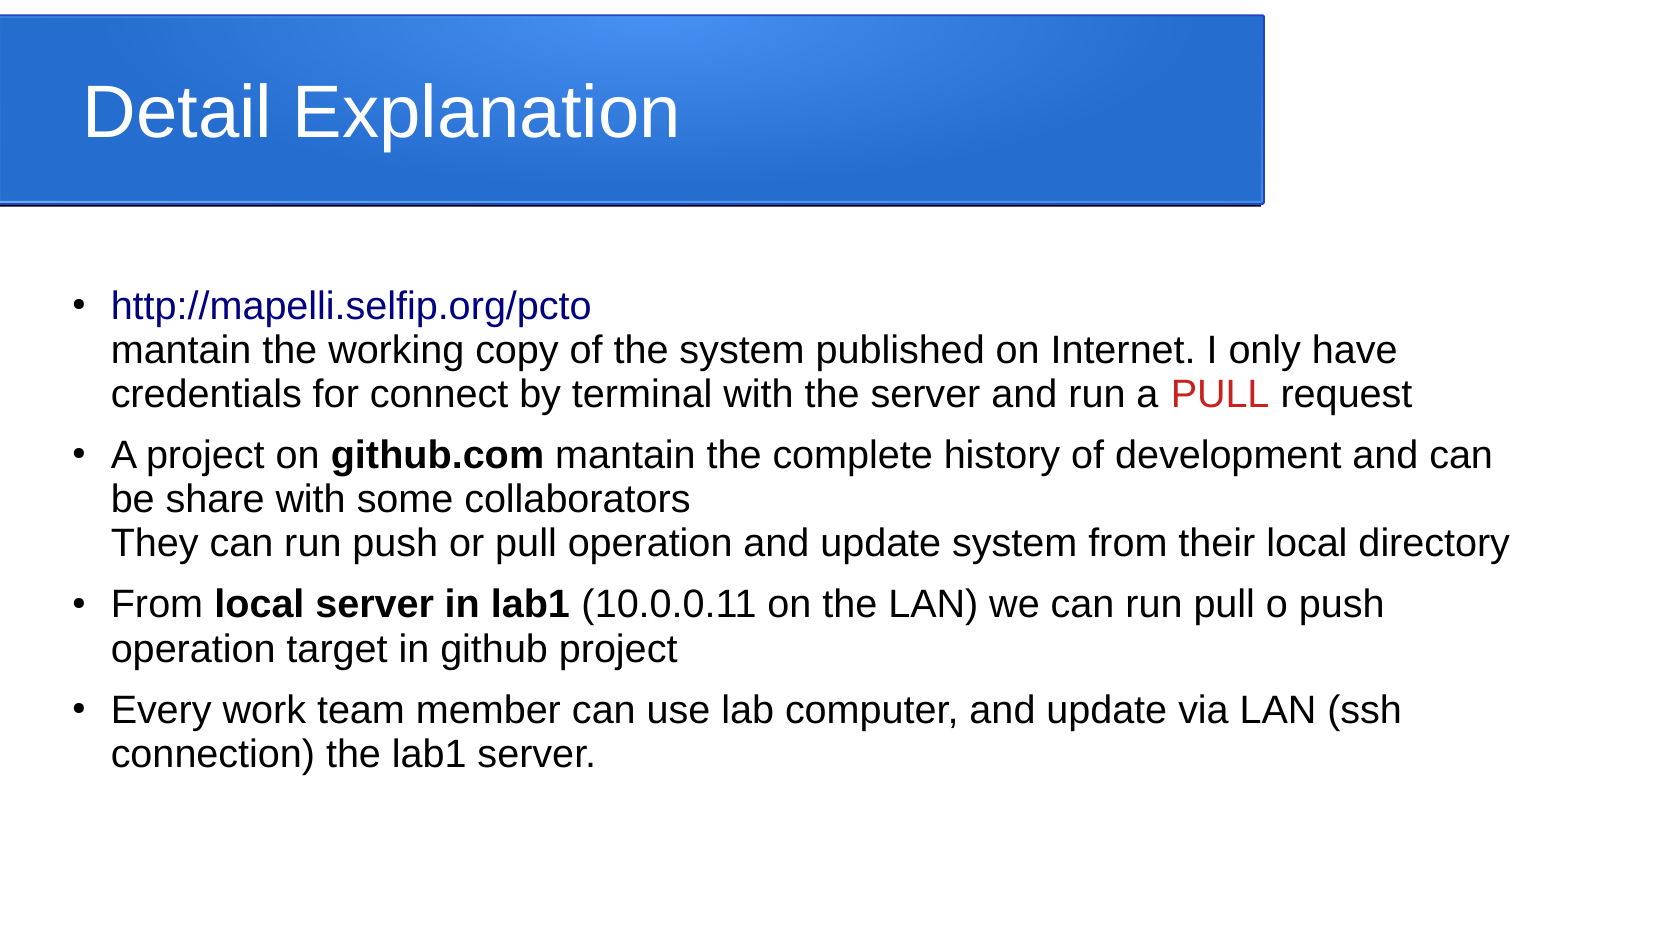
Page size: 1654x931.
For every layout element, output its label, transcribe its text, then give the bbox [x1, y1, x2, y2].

list http://mapelli.selfip.org/pcto mantain the working copy of the system published on Internet. I only have credentials for connect by terminal with the server and run a PULL request A project on github.com mantain the complete history of development and can be share with some collaborators They can run push or pull operation and update system from their local directory From local server in lab1 (10.0.0.11 on the LAN) we can run pull o push operation target in github project Every work team member can use lab computer, and update via LAN (ssh connection) the lab1 server. [59, 283, 1548, 823]
title Detail Explanation [82, 35, 1235, 189]
